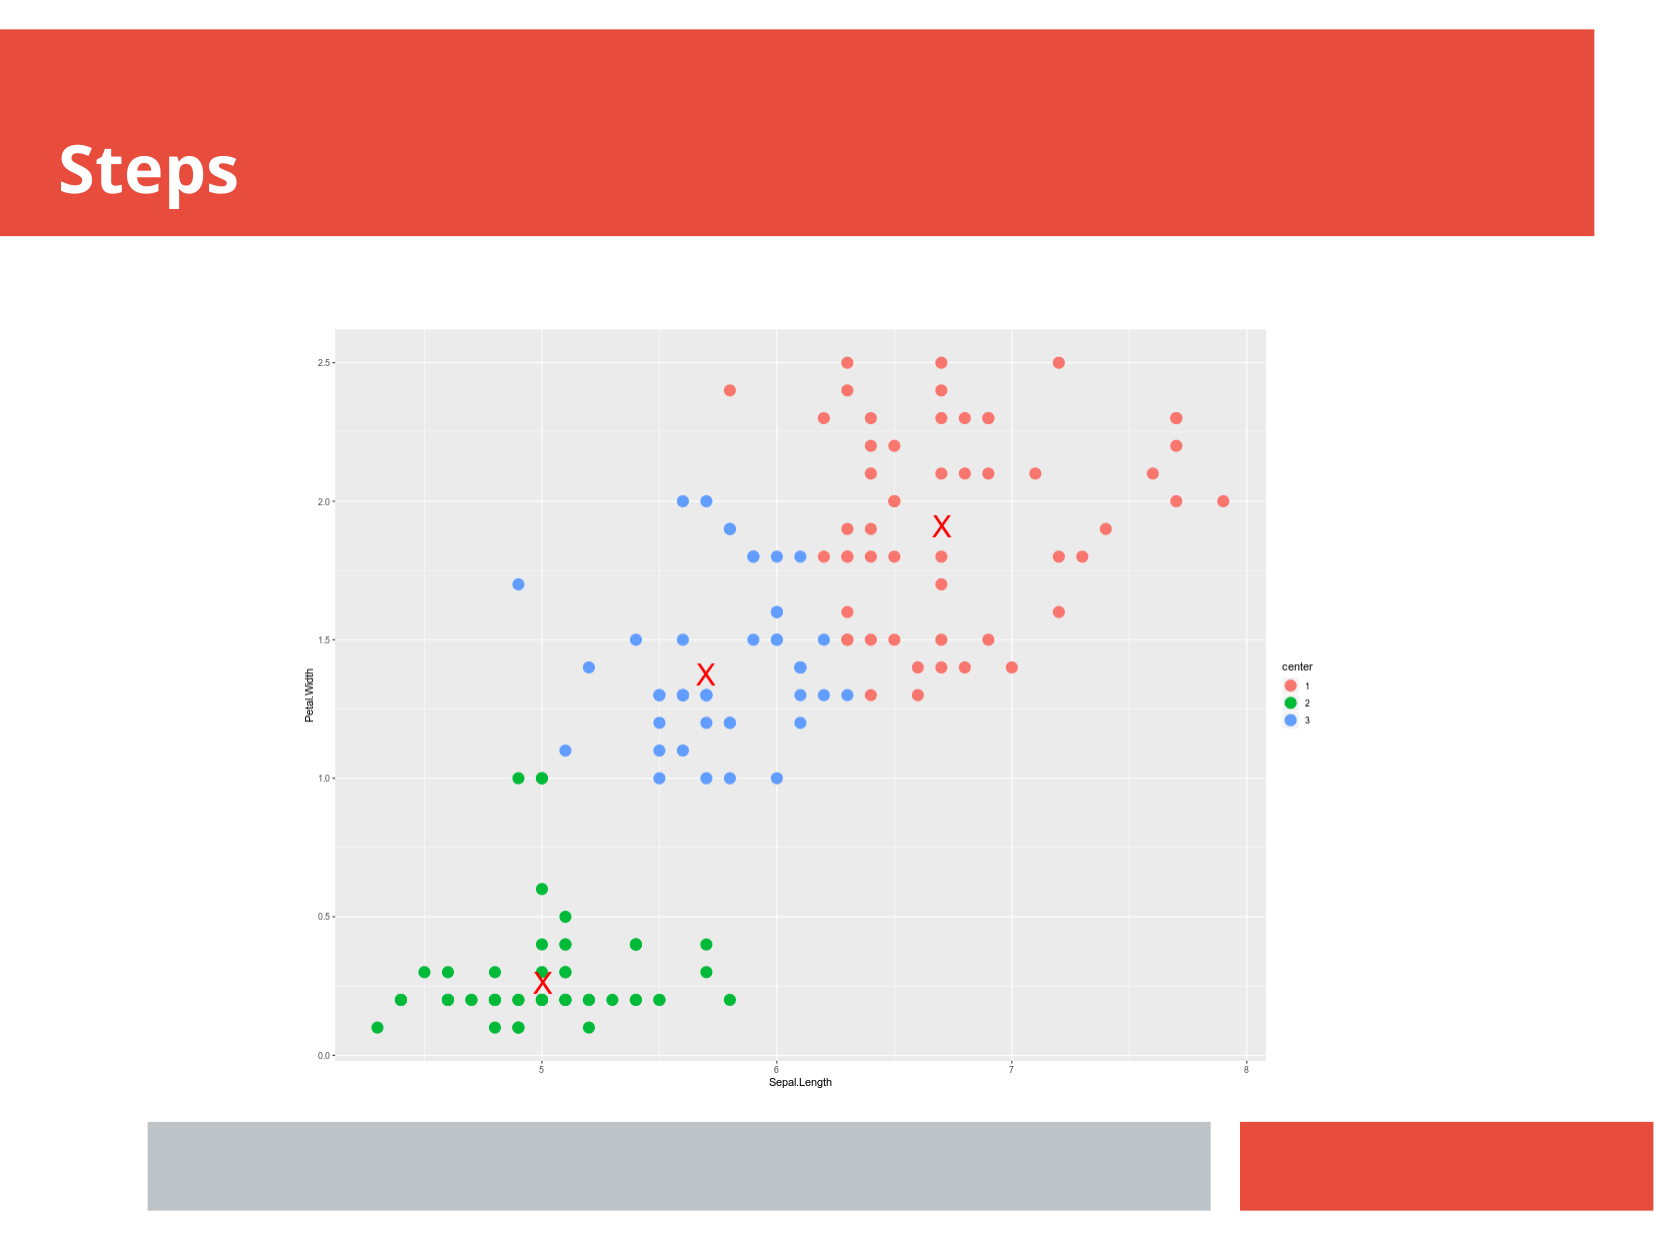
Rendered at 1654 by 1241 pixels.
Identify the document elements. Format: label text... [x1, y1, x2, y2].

text_box Steps [58, 58, 1595, 207]
picture [300, 324, 1324, 1093]
text_box Steps [179, 164, 193, 186]
